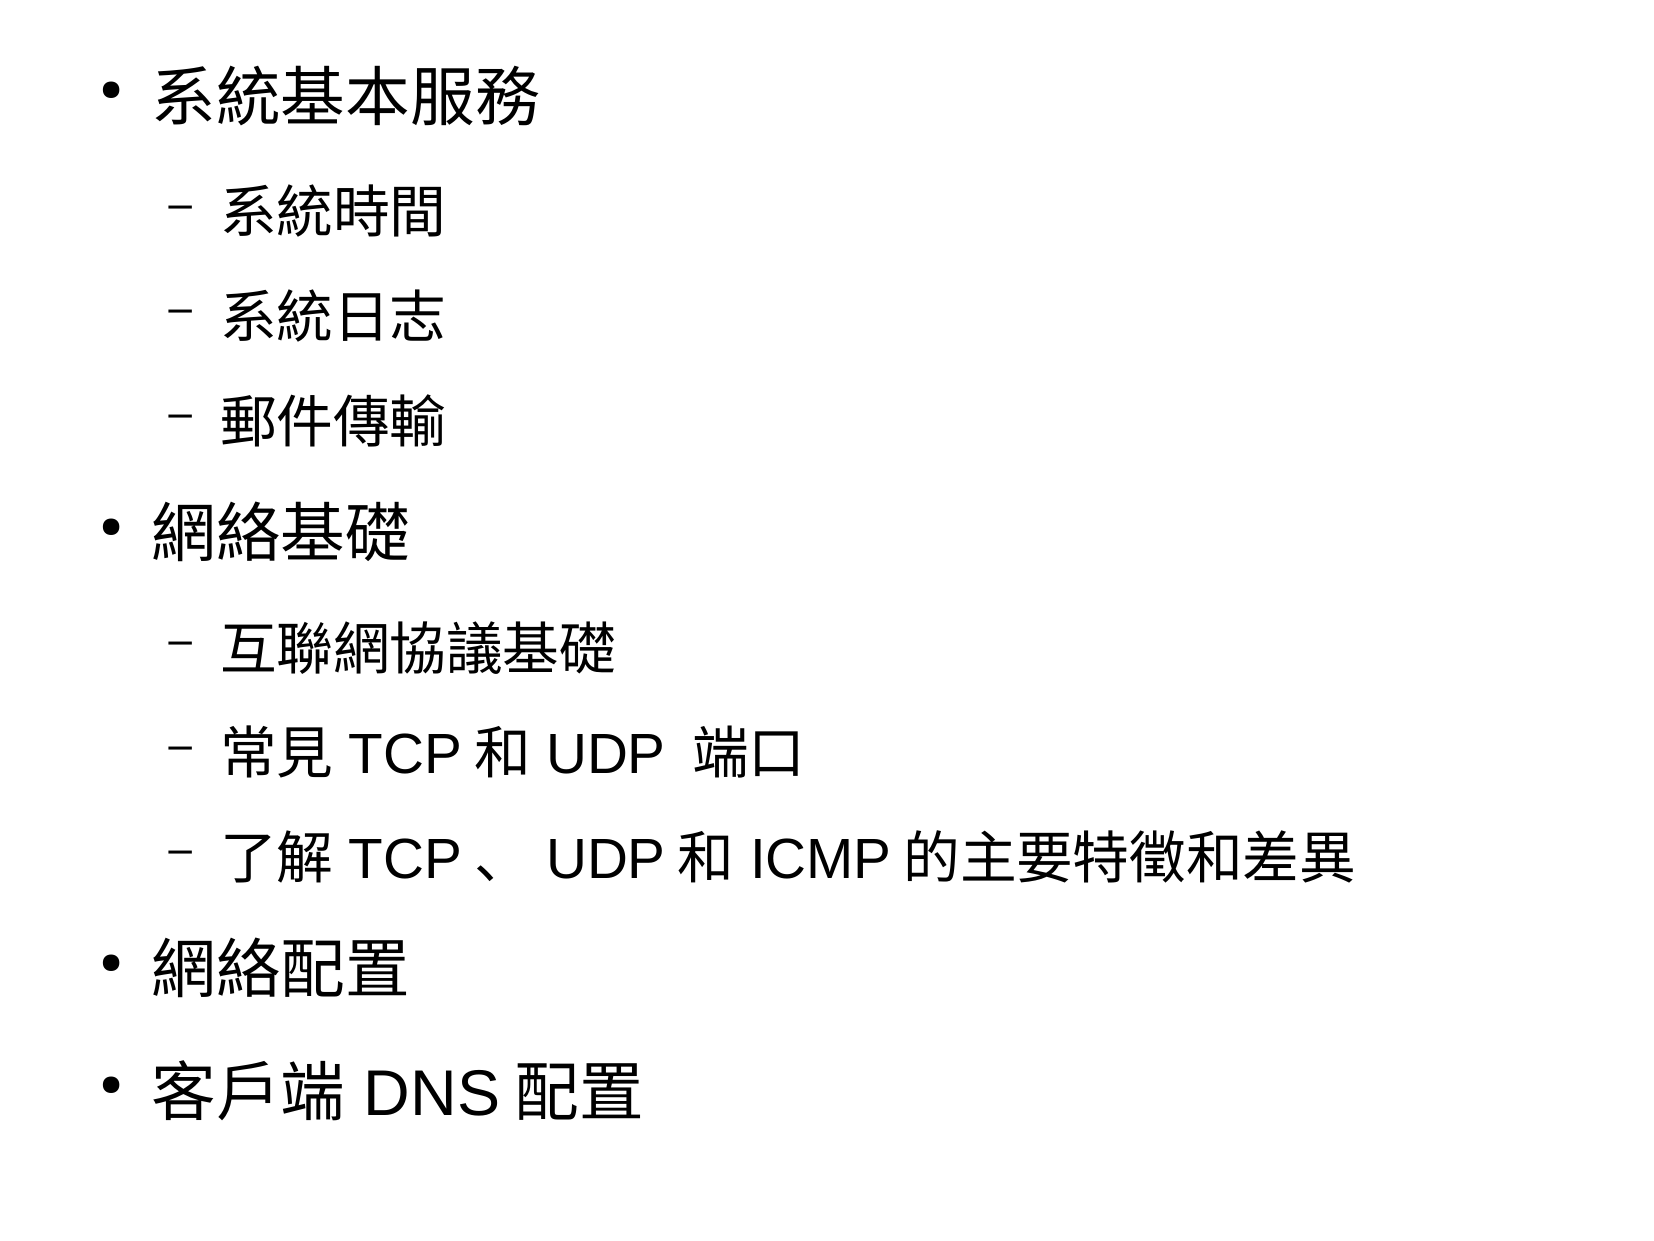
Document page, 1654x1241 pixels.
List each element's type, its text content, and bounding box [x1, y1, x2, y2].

list 系統基本服務 系統時間 系統日志 郵件傳輸 網絡基礎 互聯網協議基礎 常見TCP和UDP 端口 了解TCP、UDP和ICMP的主要特徵和差異 網絡配置 客戶端DNS配置 [82, 45, 1571, 1141]
